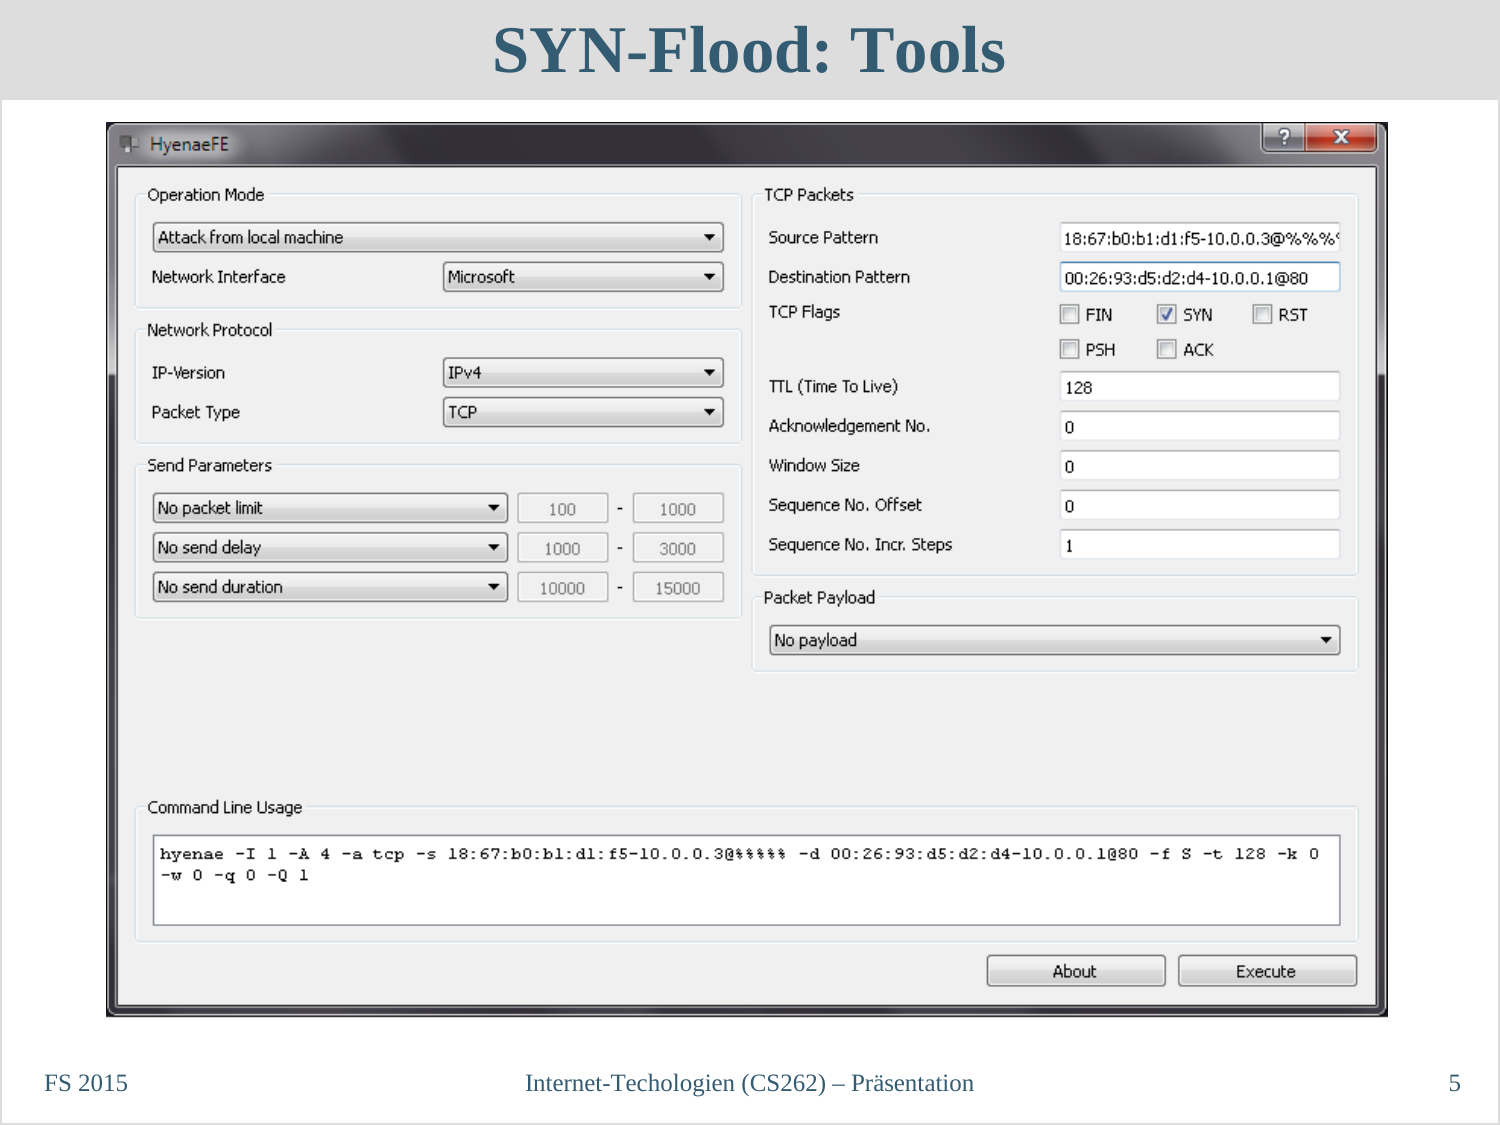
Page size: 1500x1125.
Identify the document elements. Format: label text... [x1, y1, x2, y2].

text_box Internet-Techologien (CS262) – Präsentation [300, 1058, 1201, 1107]
title SYN-Flood: Tools [0, 0, 1500, 100]
picture [106, 122, 1388, 1034]
text_box FS 2015 [29, 1058, 195, 1097]
text_box <number> [1375, 1058, 1477, 1097]
